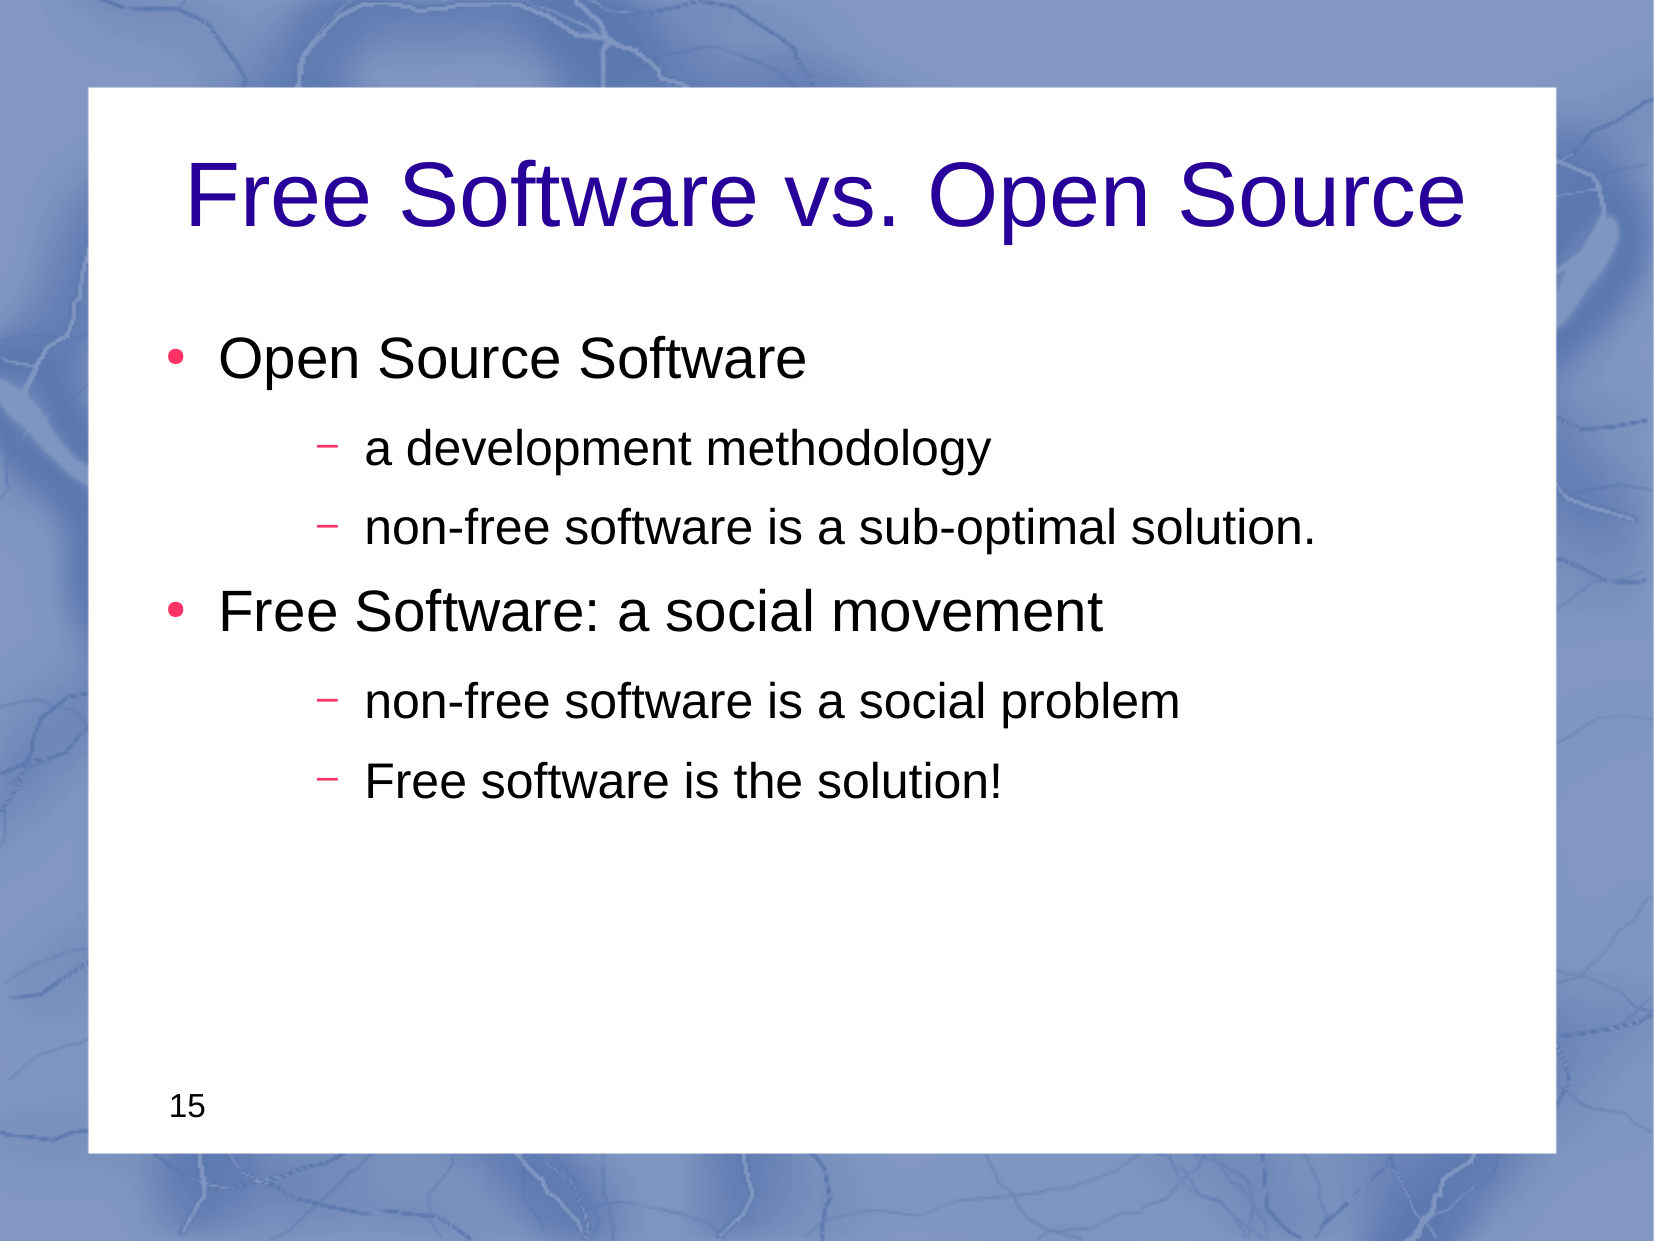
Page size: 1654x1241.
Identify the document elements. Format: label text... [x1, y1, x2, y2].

list Open Source Software a development methodology non-free software is a sub-optimal solution. Free Software: a social movement non-free software is a social problem Free software is the solution! [147, 325, 1506, 1045]
title Free Software vs. Open Source [118, 90, 1536, 298]
picture [0, 0, 1654, 1241]
